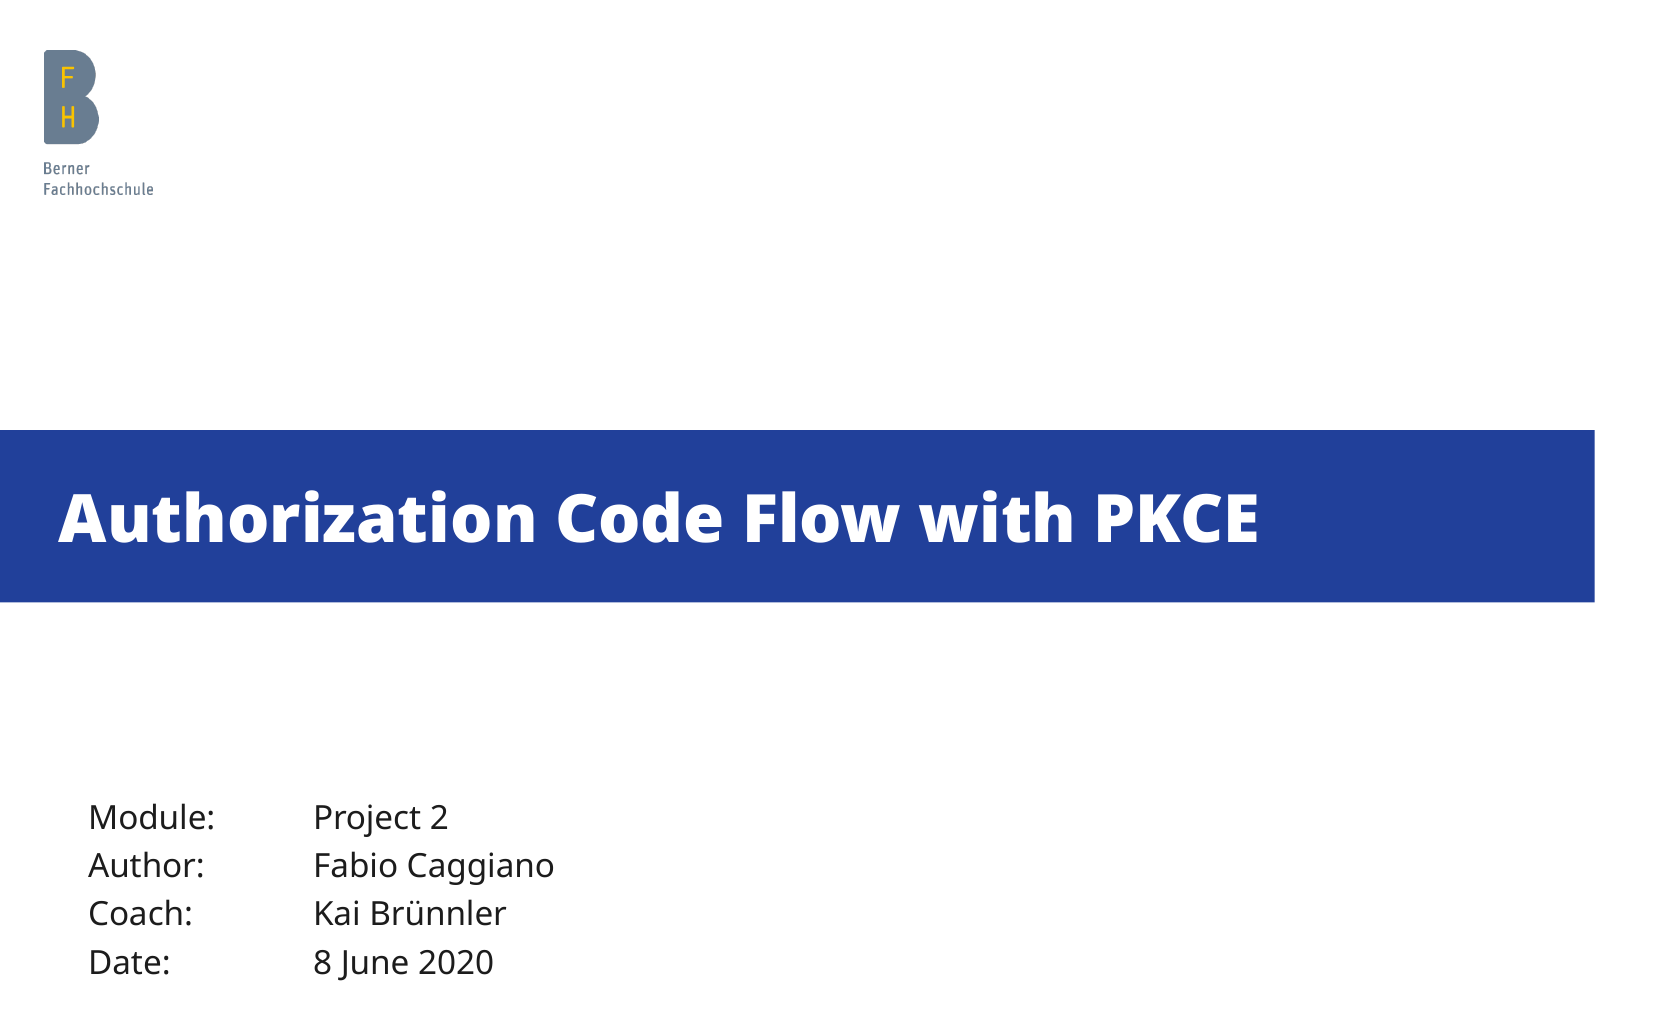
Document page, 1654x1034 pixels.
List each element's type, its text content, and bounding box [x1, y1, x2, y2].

title Authorization Code Flow with PKCE [58, 454, 1595, 578]
picture [44, 50, 153, 195]
subtitle Module: Project 2 Author: Fabio Caggiano Coach: Kai Brünnler Date: 8 June 2020 [88, 639, 1595, 984]
